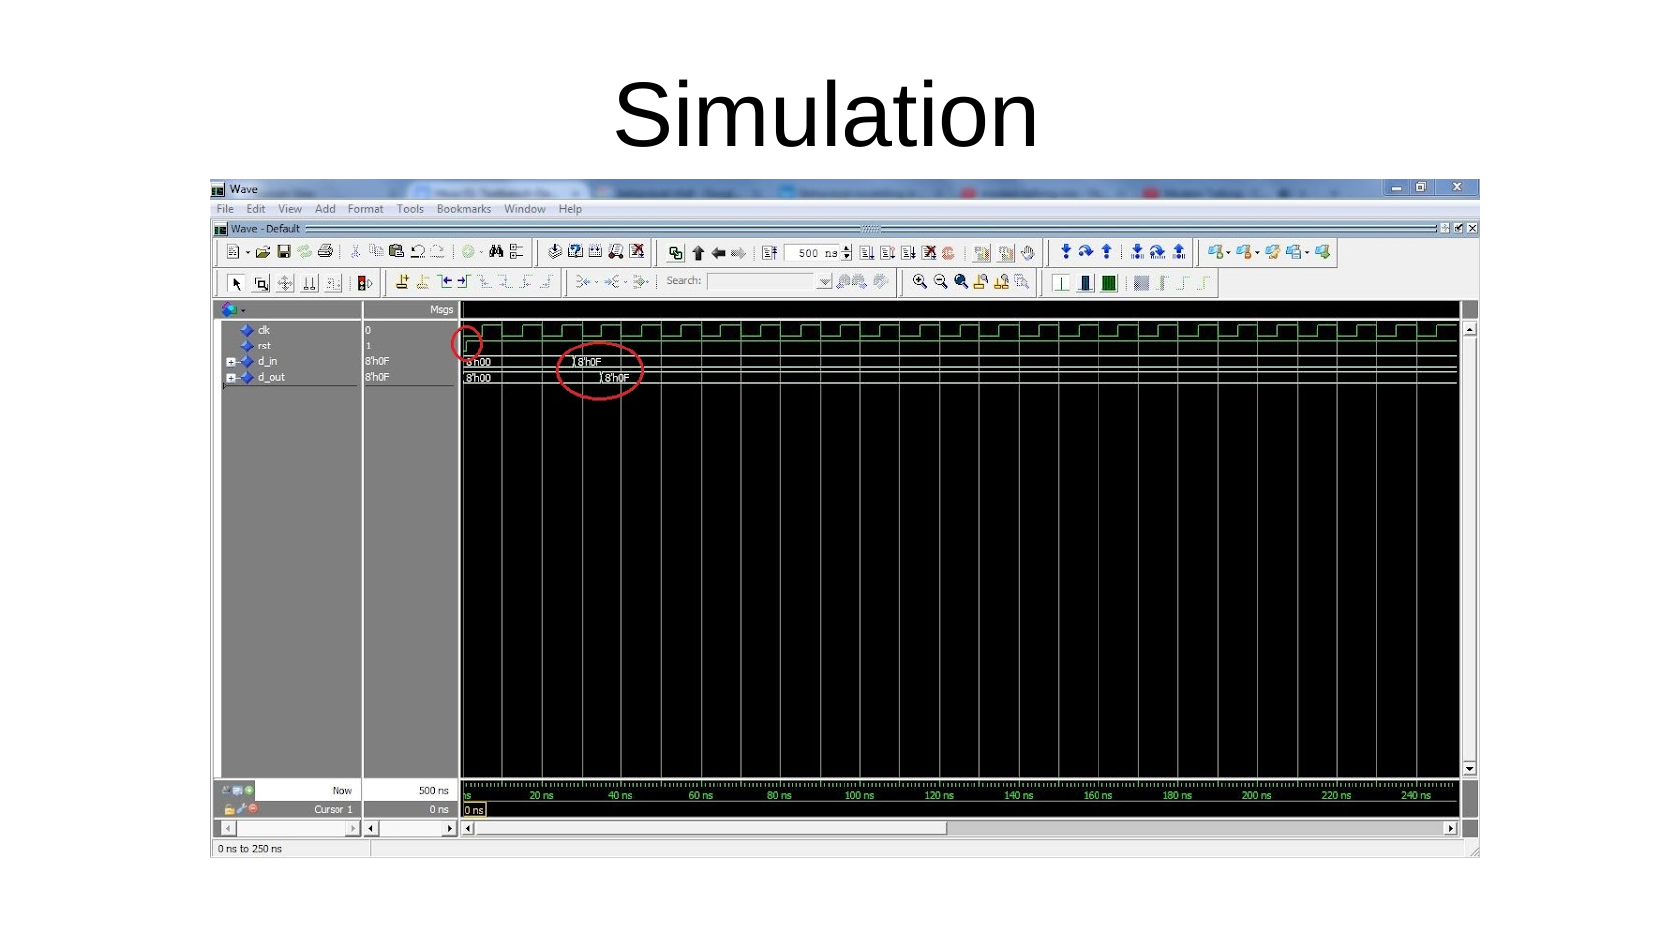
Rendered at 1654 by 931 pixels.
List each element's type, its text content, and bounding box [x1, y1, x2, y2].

title Simulation [82, 37, 1571, 193]
picture [210, 179, 1480, 858]
